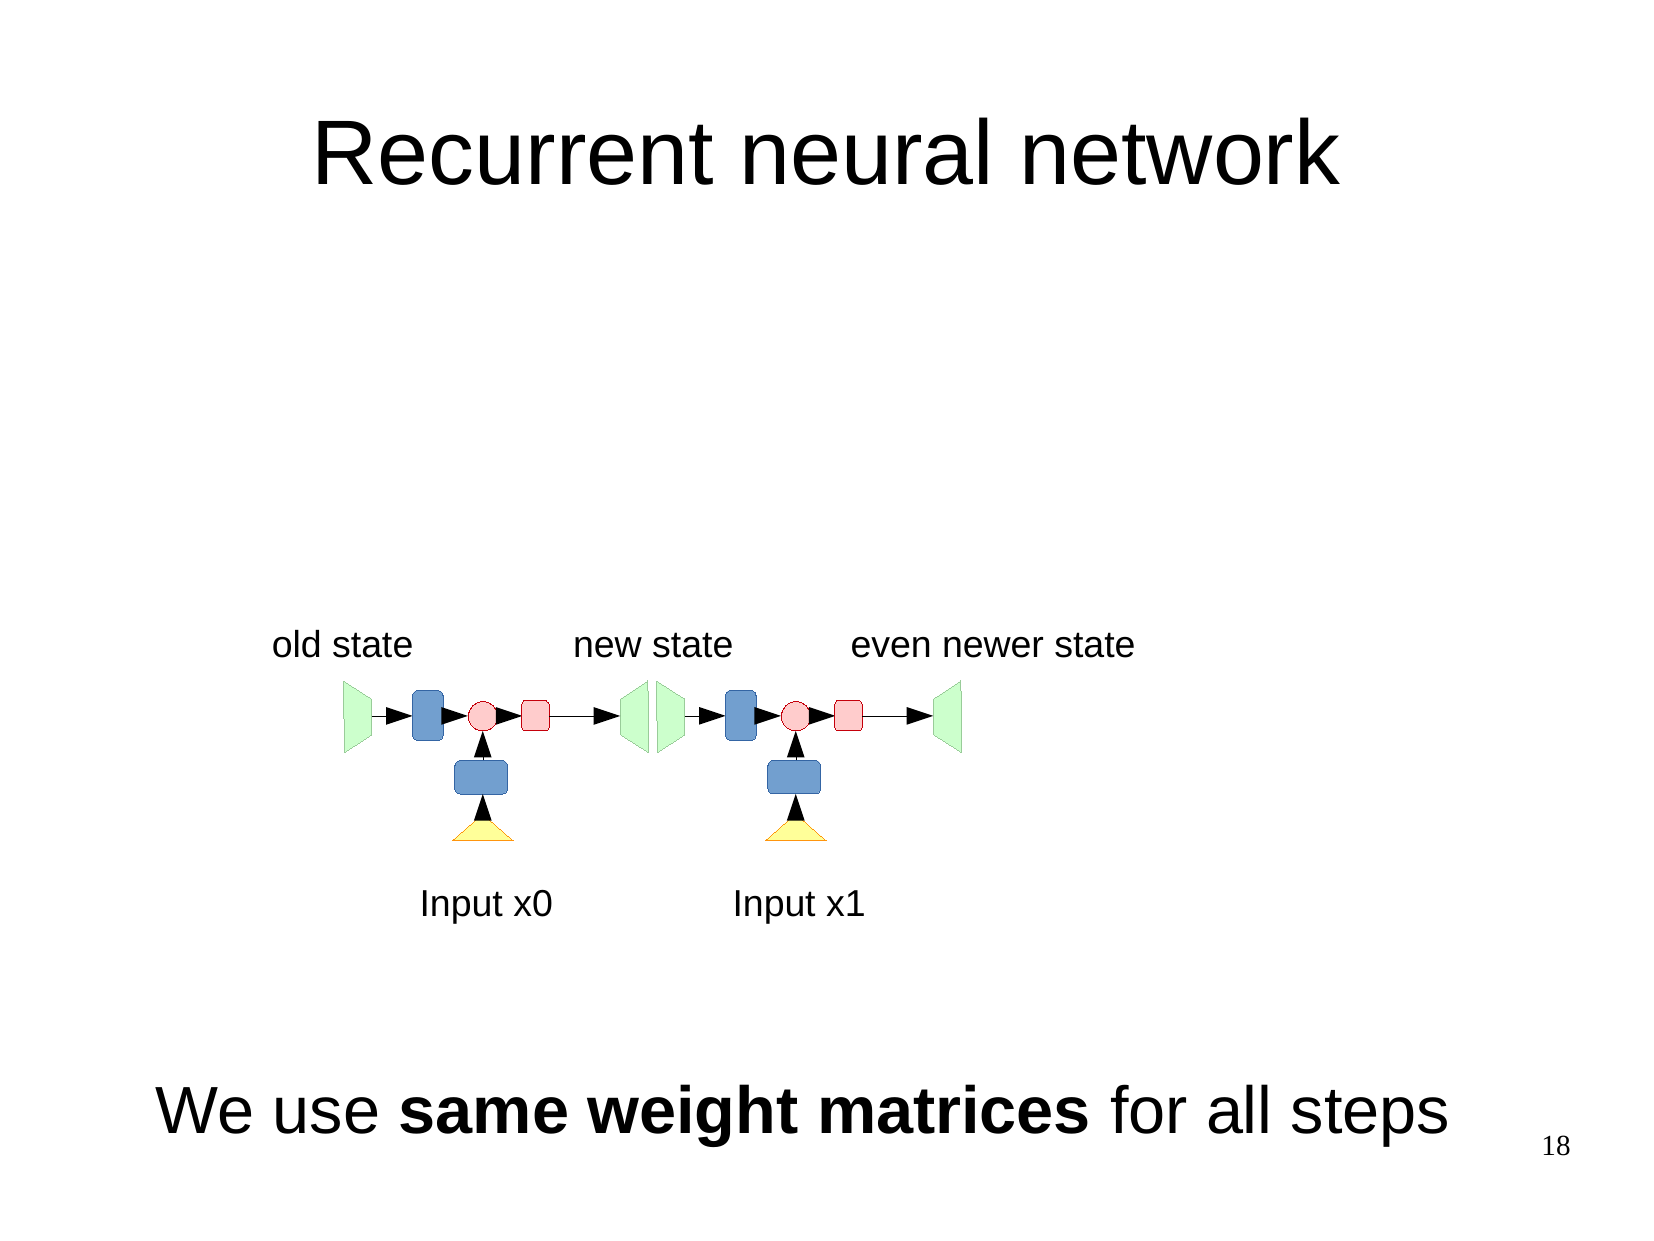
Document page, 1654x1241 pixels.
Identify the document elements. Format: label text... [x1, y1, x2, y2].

text_box [412, 690, 444, 741]
text_box even newer state [835, 615, 1207, 673]
text_box [767, 760, 821, 794]
text_box [781, 701, 808, 731]
text_box We use same weight matrices for all steps [141, 1065, 1470, 1156]
text_box Input x0 [404, 875, 568, 933]
text_box [454, 760, 508, 795]
text_box [521, 700, 550, 731]
text_box [468, 701, 495, 731]
text_box [834, 700, 863, 731]
title Recurrent neural network [82, 49, 1571, 257]
text_box Input x1 [717, 875, 881, 933]
text_box [765, 821, 827, 841]
text_box new state [558, 615, 749, 673]
text_box old state [257, 615, 429, 673]
text_box [933, 680, 962, 753]
text_box [620, 680, 649, 753]
text_box [452, 821, 514, 841]
text_box [343, 681, 372, 753]
text_box [656, 681, 685, 753]
text_box [725, 690, 757, 741]
